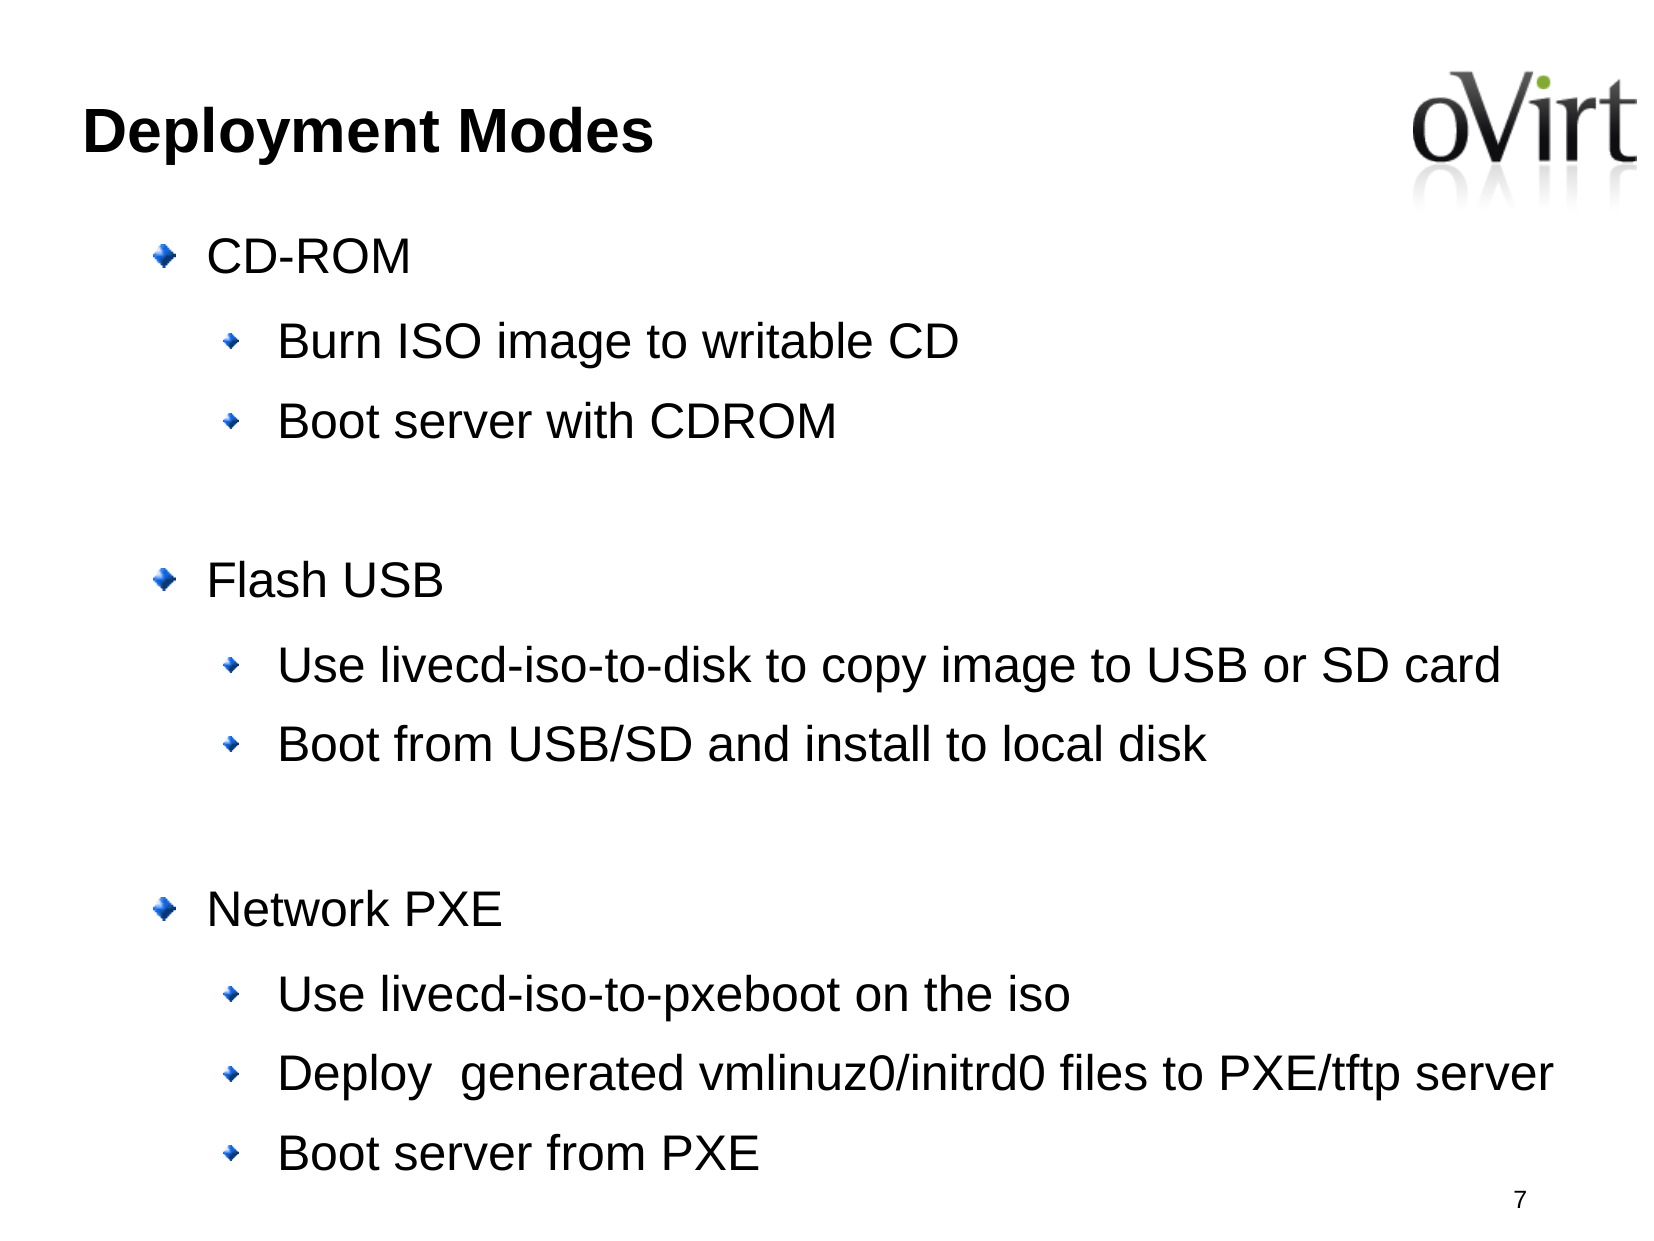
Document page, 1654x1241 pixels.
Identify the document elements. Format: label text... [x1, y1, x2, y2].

title Deployment Modes [82, 37, 1303, 226]
list CD-ROM Burn ISO image to writable CD Boot server with CDROM Flash USB Use livecd-iso-to-disk to copy image to USB or SD card Boot from USB/SD and install to local disk Network PXE Use livecd-iso-to-pxeboot on the iso Deploy generated vmlinuz0/initrd0 files to PXE/tftp server Boot server from PXE [135, 143, 1606, 1181]
picture [1413, 63, 1637, 212]
